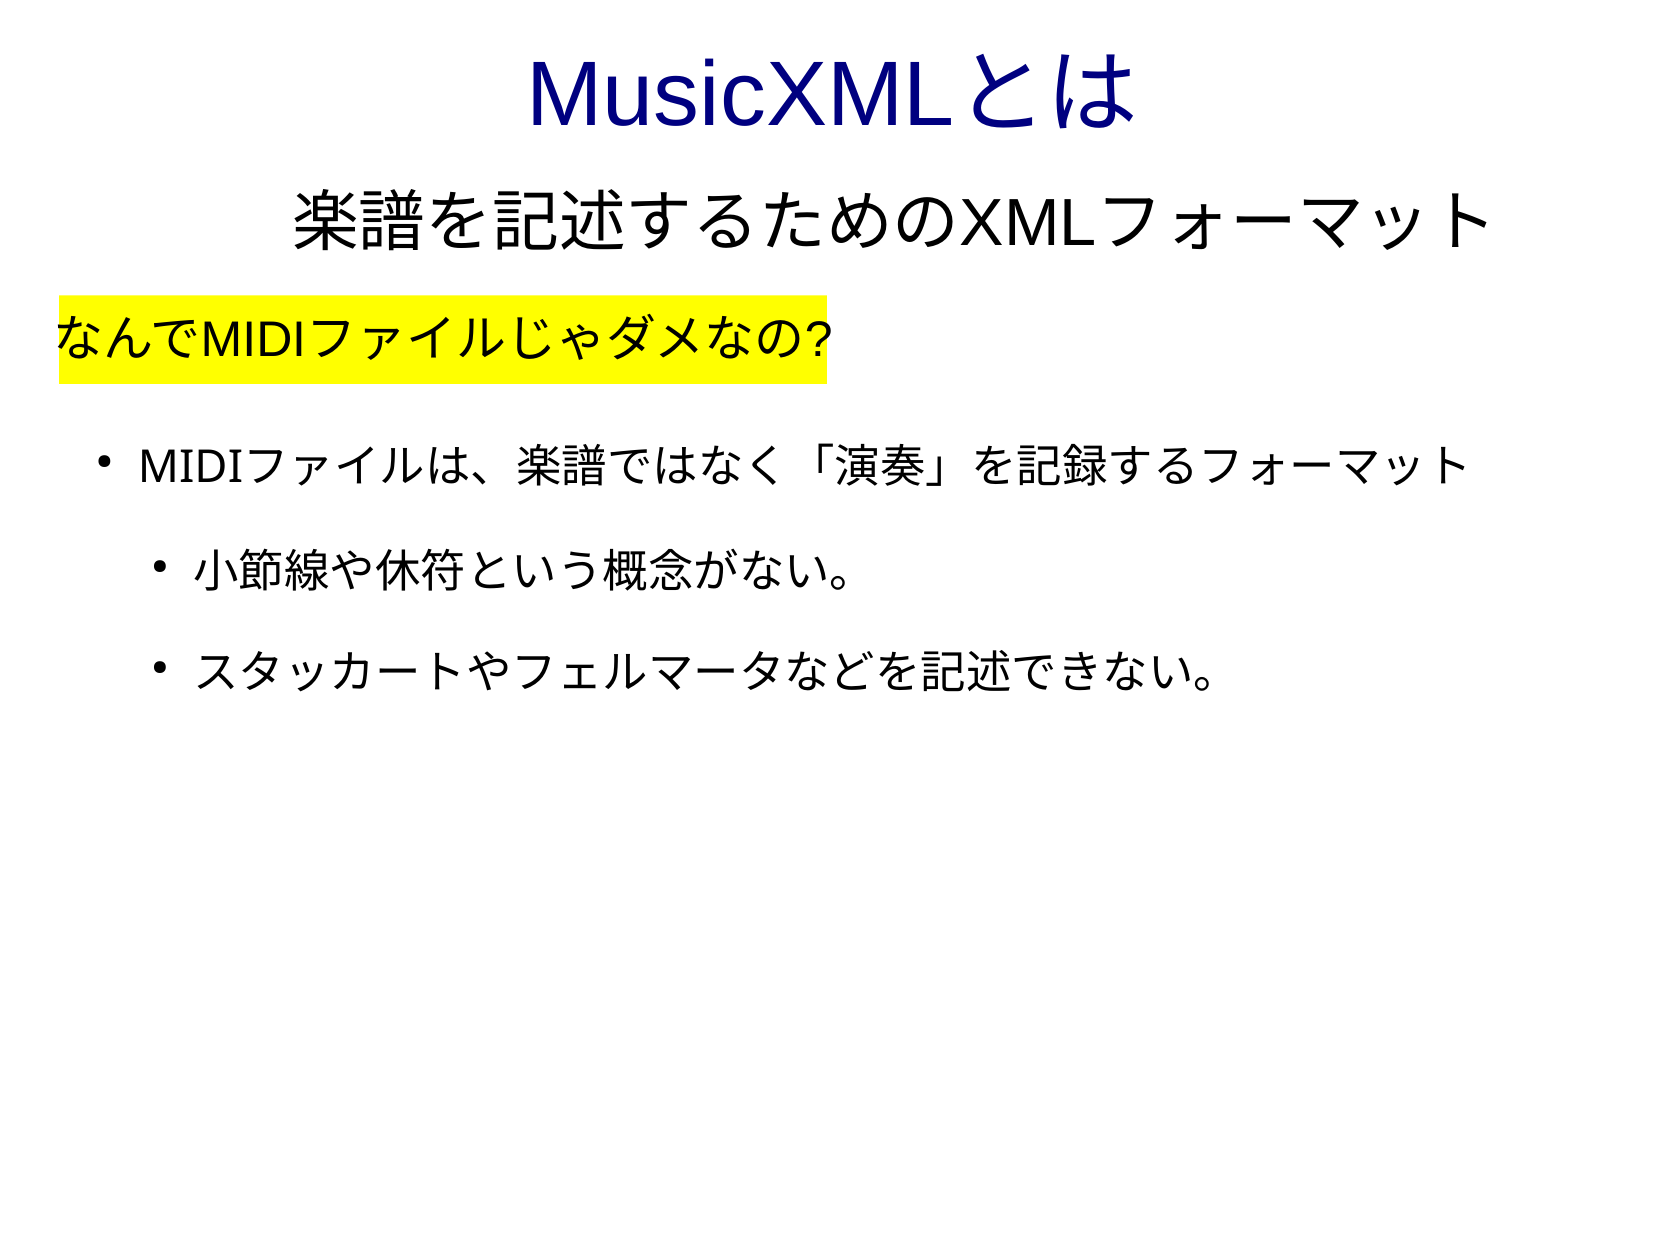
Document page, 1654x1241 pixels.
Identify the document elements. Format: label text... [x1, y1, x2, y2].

list MIDIファイルは、楽譜ではなく「演奏」を記録するフォーマット 小節線や休符という概念がない。 スタッカートやフェルマータなどを記述できない。 [82, 413, 1625, 709]
text_box なんでMIDIファイルじゃダメなの? [59, 295, 827, 384]
title MusicXMLとは [17, 33, 1648, 154]
text_box 楽譜を記述するためのXMLフォーマット [277, 177, 1409, 267]
